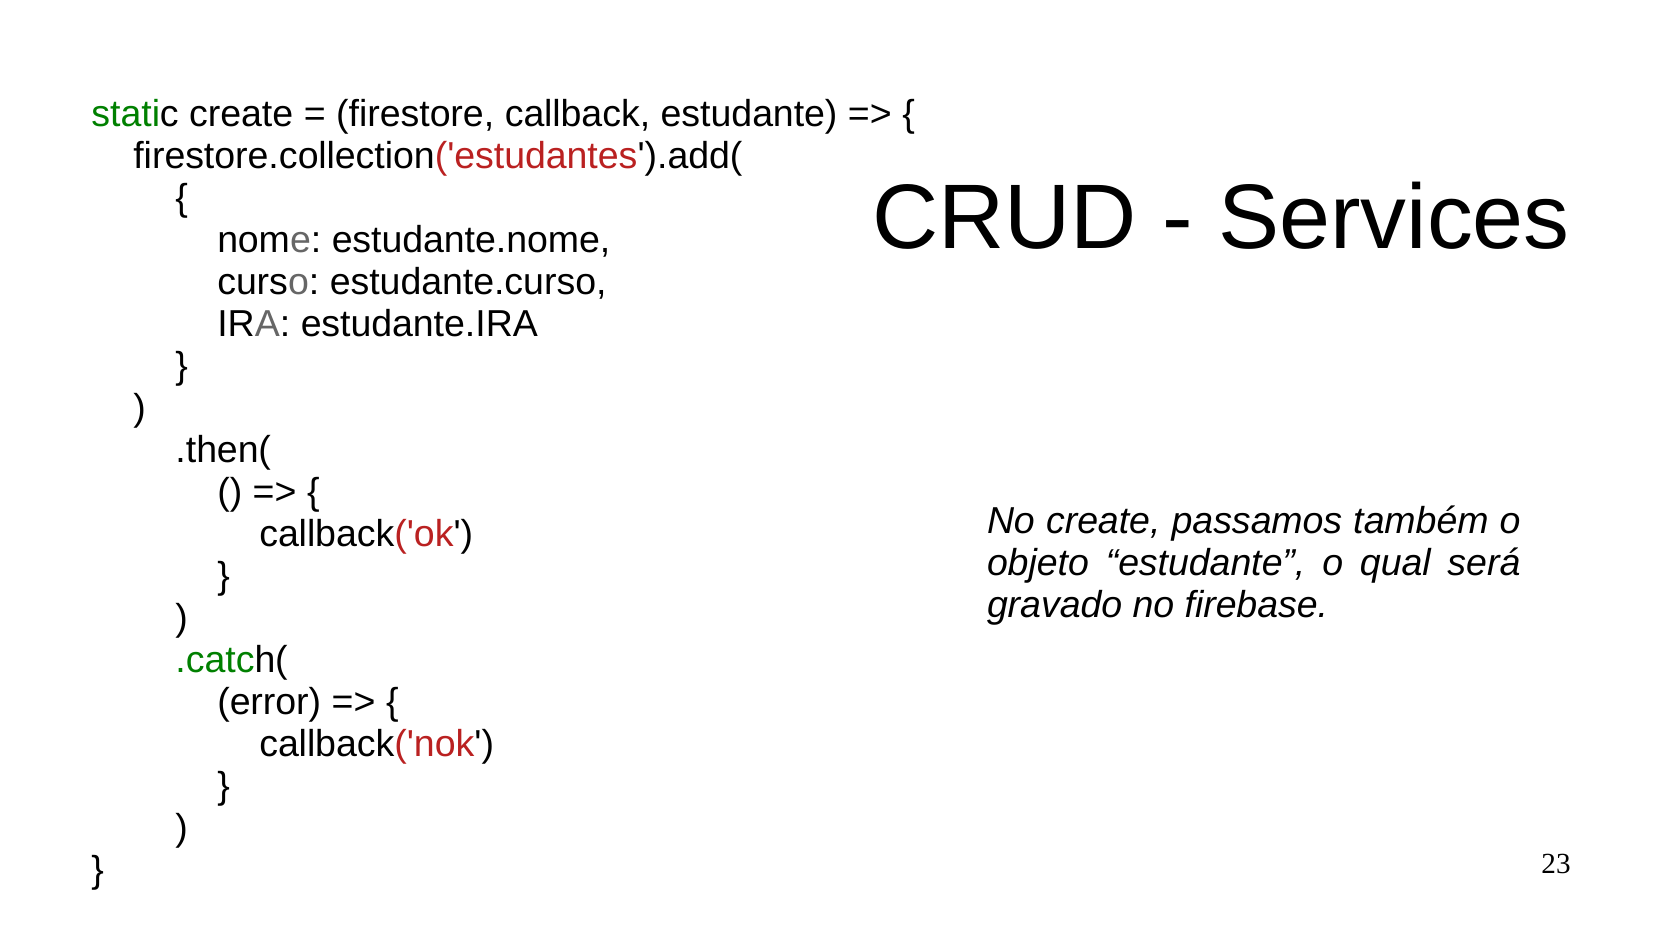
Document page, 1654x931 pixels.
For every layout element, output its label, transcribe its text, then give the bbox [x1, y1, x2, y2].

text_box No create, passamos também o objeto “estudante”, o qual será gravado no firebase. [972, 492, 1536, 633]
title CRUD - Services [82, 0, 1571, 269]
text_box static create = (firestore, callback, estudante) => { firestore.collection('estudantes').add( { nome: estudante.nome, curso: estudante.curso, IRA: estudante.IRA } ) .then( () => { callback('ok') } ) .catch( (error) => { callback('nok') } ) } [34, 42, 1459, 898]
